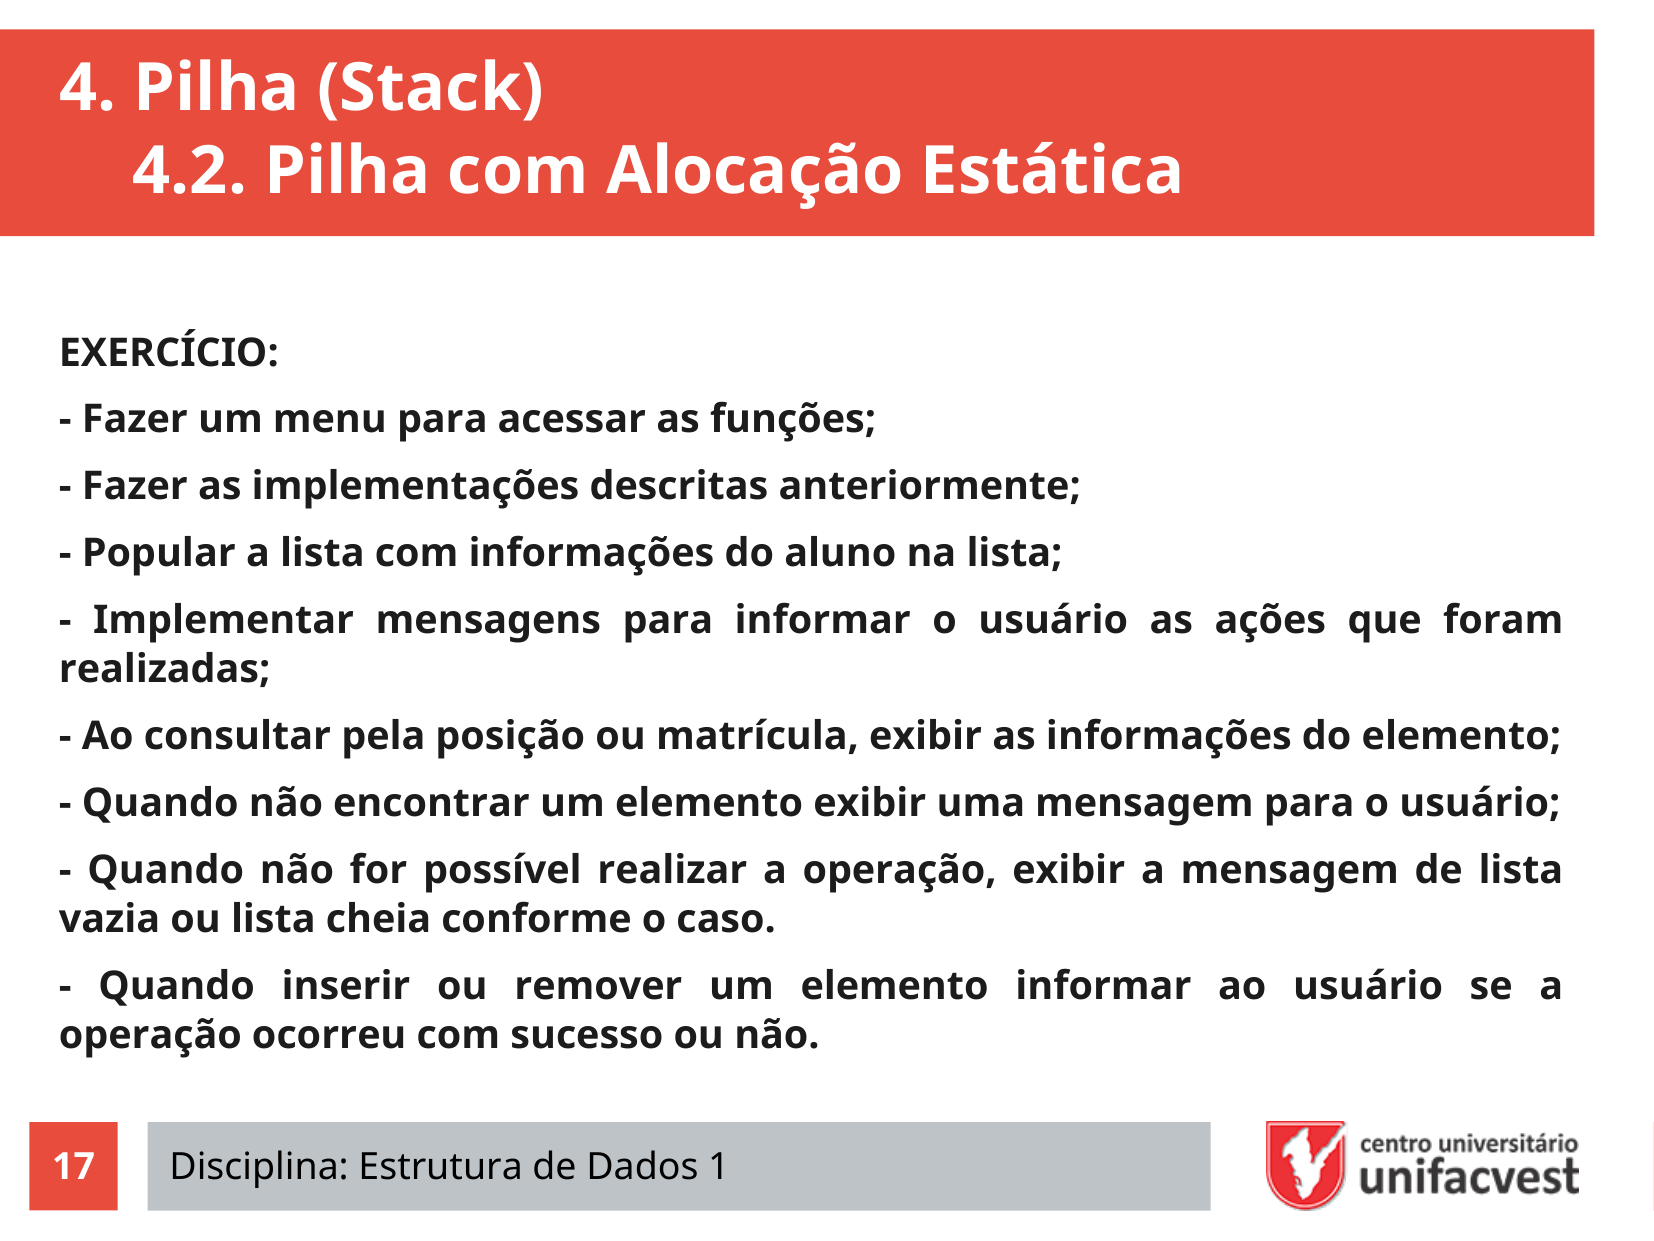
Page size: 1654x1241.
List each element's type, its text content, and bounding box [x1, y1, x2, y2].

text_box Disciplina: Estrutura de Dados 1 [154, 1132, 1205, 1196]
list EXERCÍCIO: - Fazer um menu para acessar as funções; - Fazer as implementações descritas anteriormente; - Popular a lista com informações do aluno na lista; - Implementar mensagens para informar o usuário as ações que foram realizadas; - Ao consultar pela posição ou matrícula, exibir as informações do elemento; - Quando não encontrar um elemento exibir uma mensagem para o usuário; - Quando não for possível realizar a operação, exibir a mensagem de lista vazia ou lista cheia conforme o caso. - Quando inserir ou remover um elemento informar ao usuário se a operação ocorreu com sucesso ou não. [59, 324, 1566, 1093]
text_box [1238, 1120, 1654, 1212]
title 4. Pilha (Stack) 4.2. Pilha com Alocação Estática [59, 59, 1595, 207]
picture [1266, 1121, 1579, 1211]
